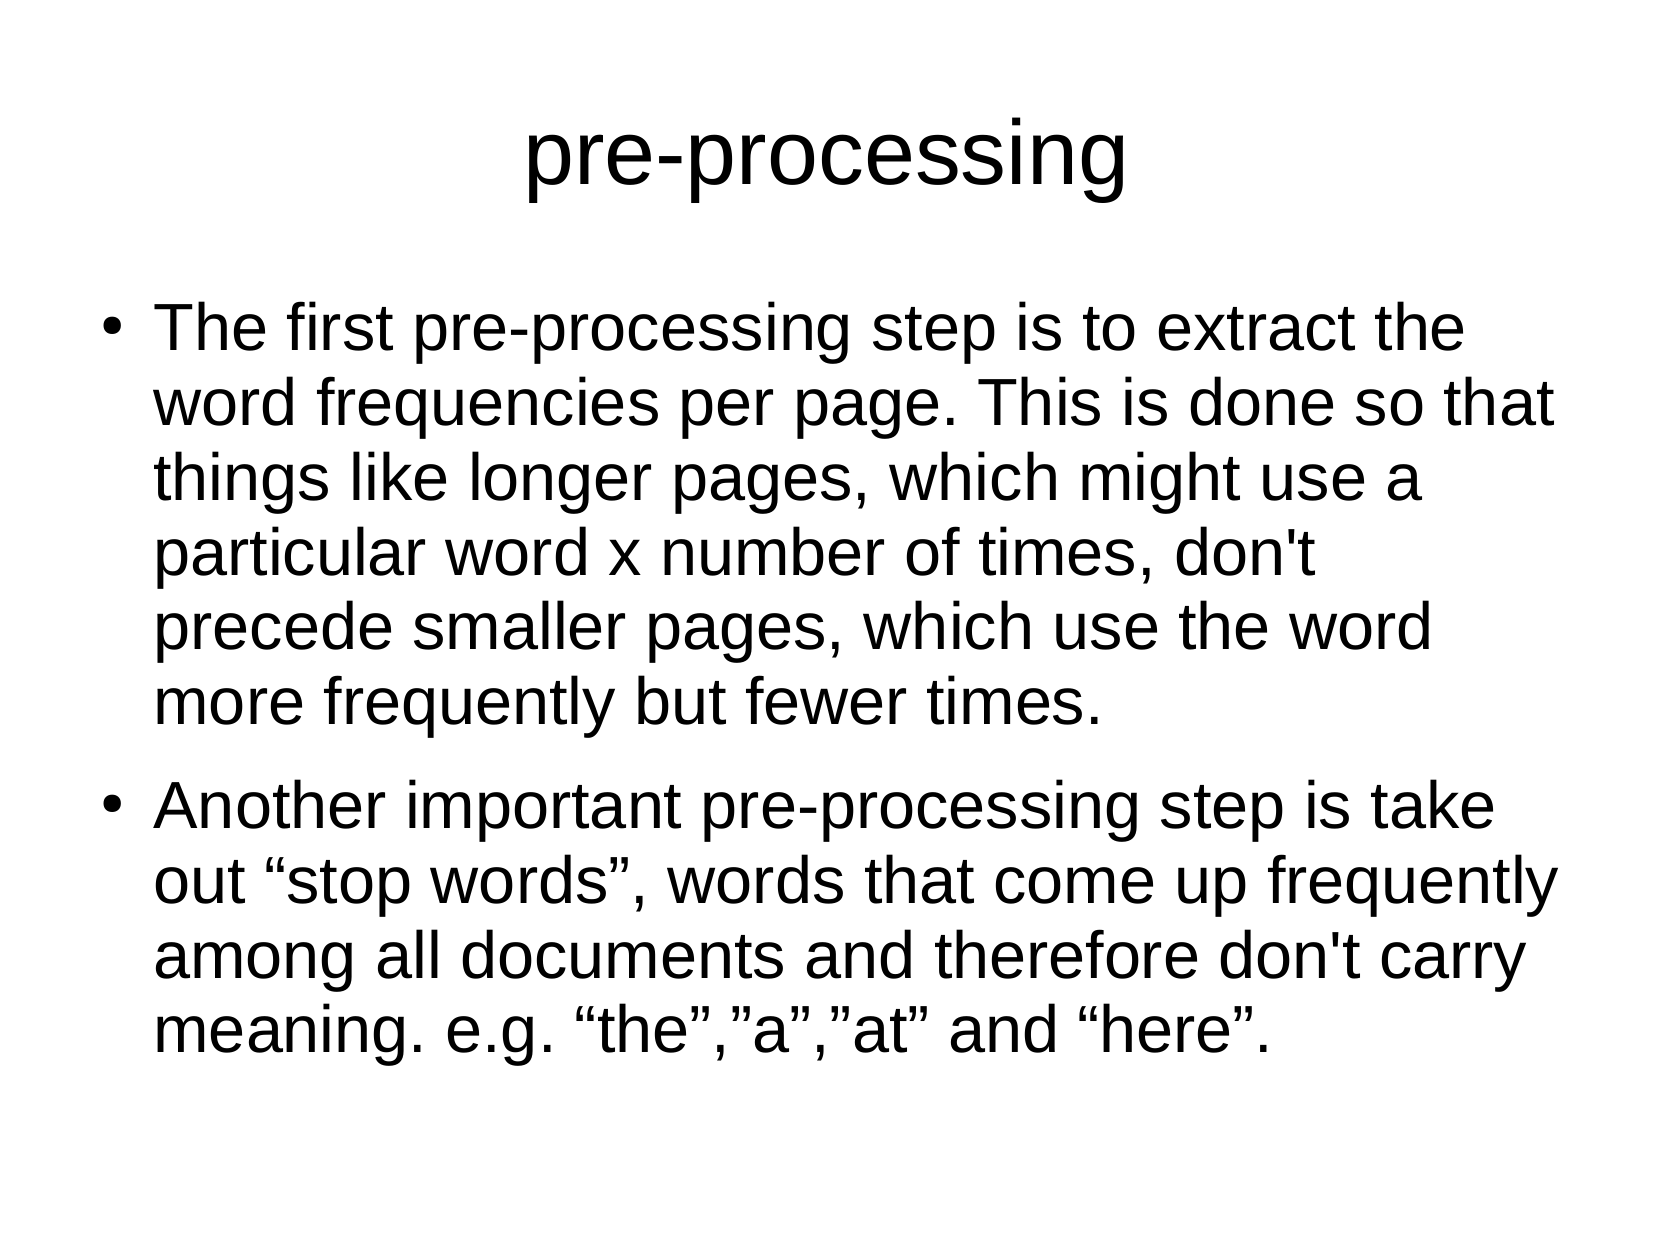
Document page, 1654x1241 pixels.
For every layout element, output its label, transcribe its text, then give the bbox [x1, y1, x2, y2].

list The first pre-processing step is to extract the word frequencies per page. This is done so that things like longer pages, which might use a particular word x number of times, don't precede smaller pages, which use the word more frequently but fewer times. Another important pre-processing step is take out “stop words”, words that come up frequently among all documents and therefore don't carry meaning. e.g. “the”,”a”,”at” and “here”. [82, 290, 1571, 1109]
title pre-processing [82, 49, 1571, 257]
